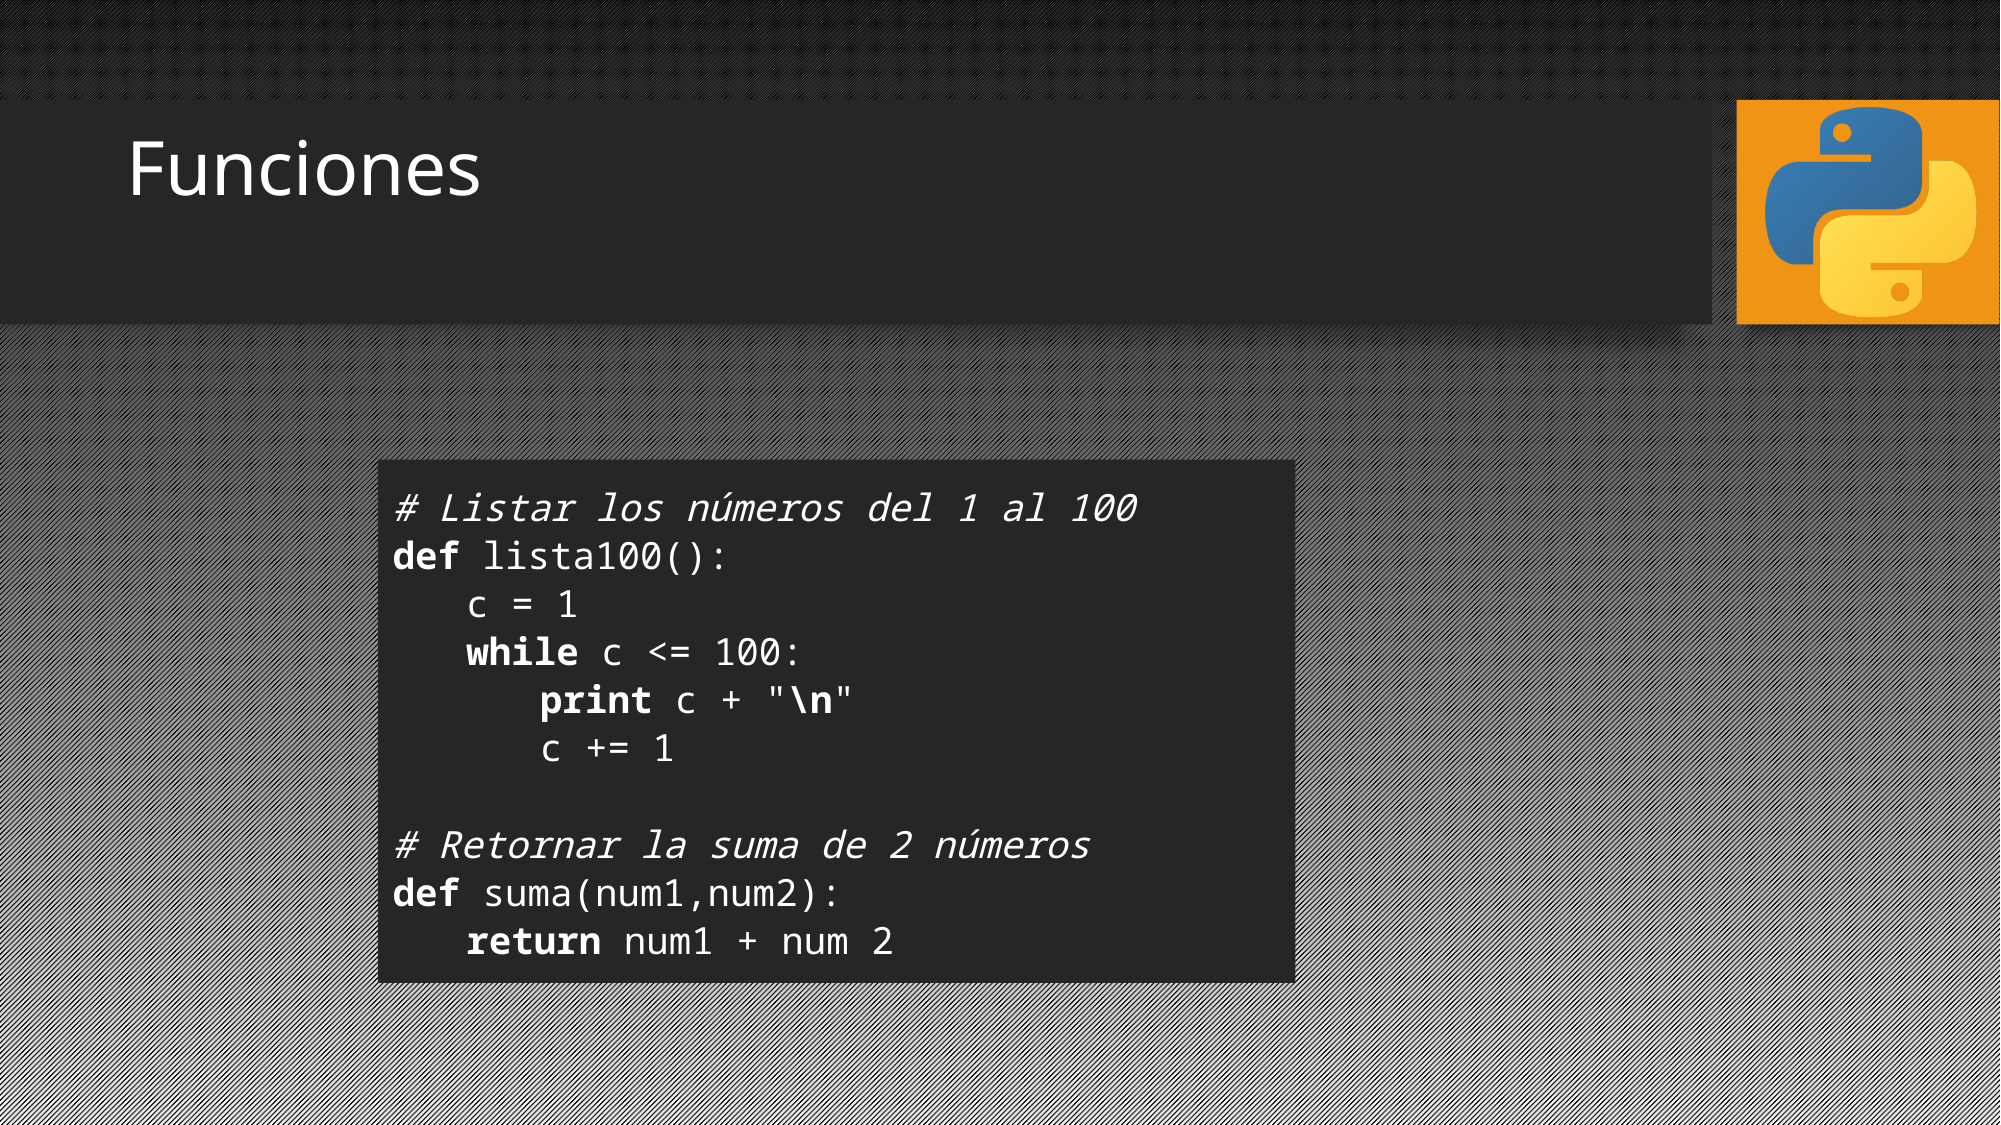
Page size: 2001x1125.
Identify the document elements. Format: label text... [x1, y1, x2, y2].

title Funciones [111, 123, 1689, 301]
picture [0, 0, 2000, 1125]
text_box # Listar los números del 1 al 100 def lista100(): c = 1 while c <= 100: print c + "\n" c += 1 # Retornar la suma de 2 números def suma(num1,num2): return num1 + num 2 [377, 459, 1296, 983]
picture [1765, 107, 1977, 318]
list [111, 383, 1879, 1078]
